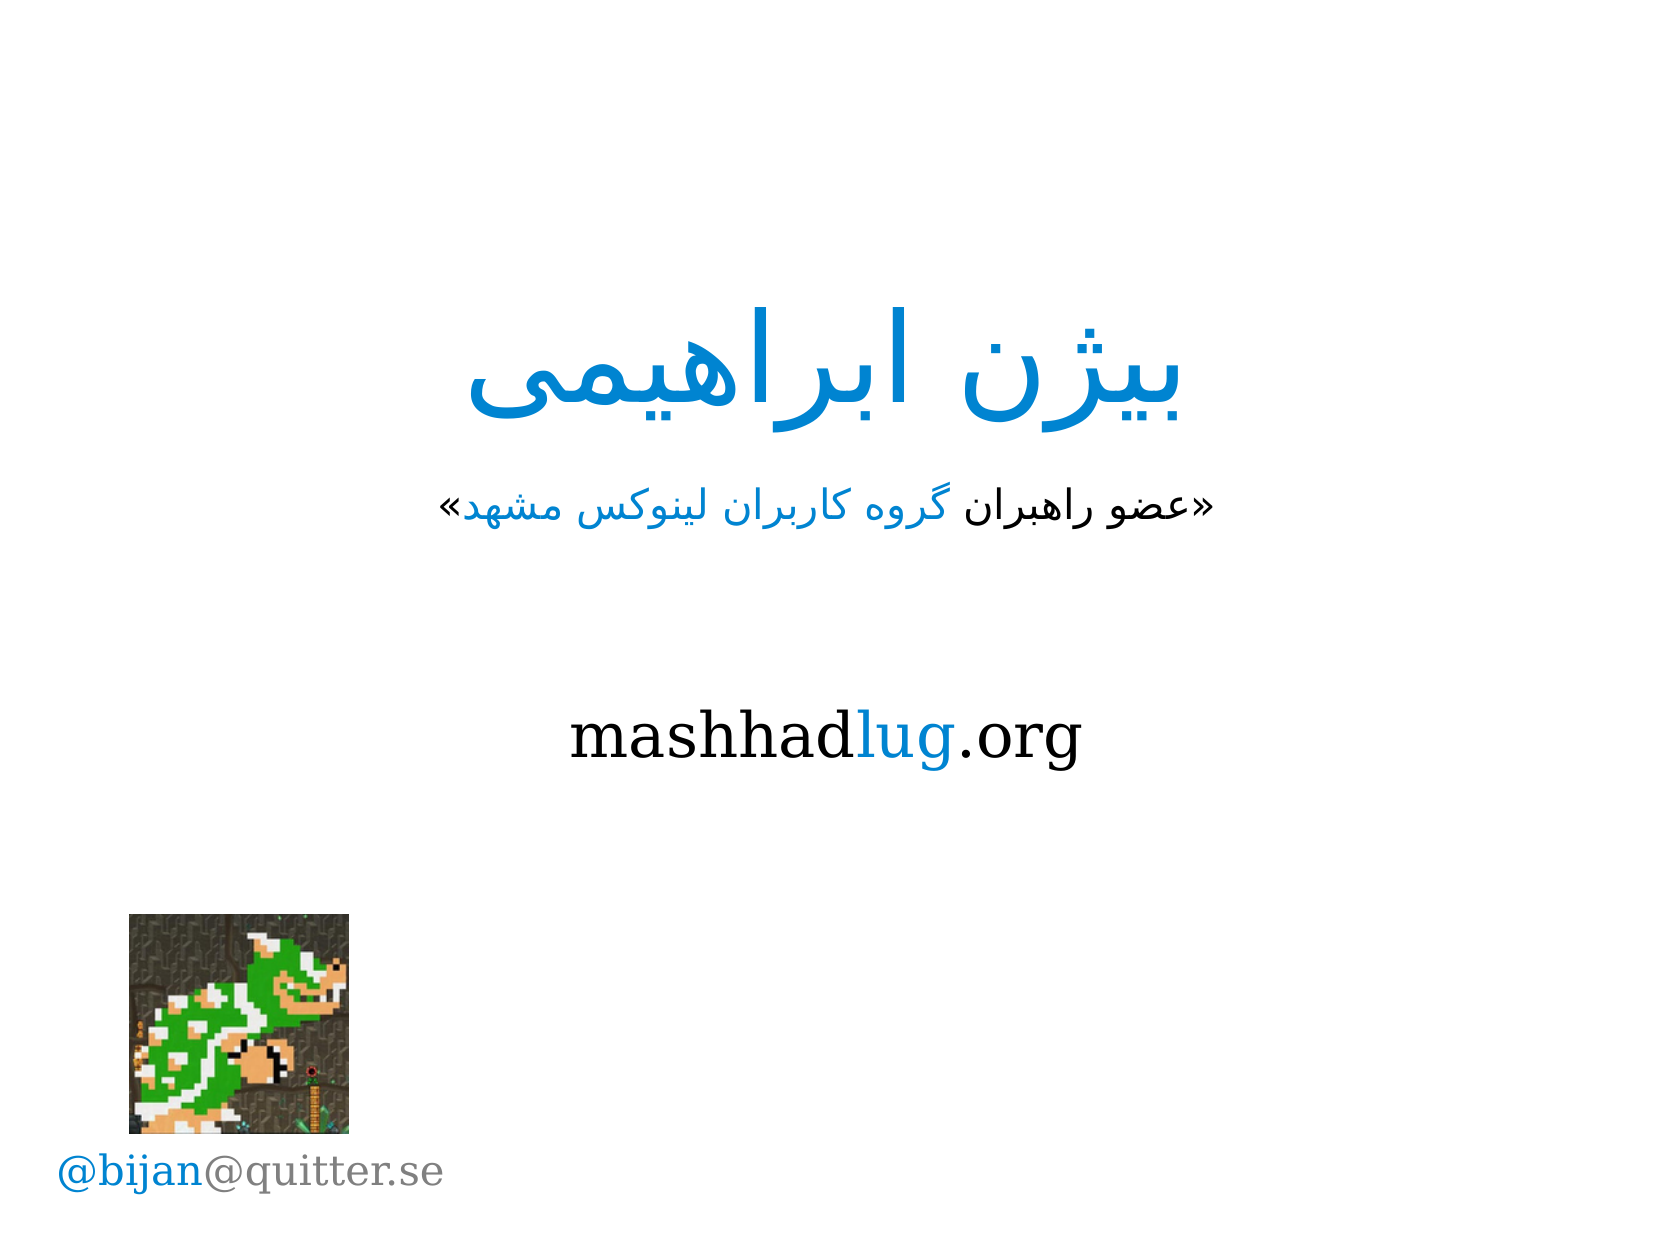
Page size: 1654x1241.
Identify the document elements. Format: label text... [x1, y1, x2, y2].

picture [129, 914, 349, 1134]
text_box @bijan@quitter.se [18, 1141, 484, 1200]
subtitle بیژن ابراهیمی «عضو راهبران گروه کاربران لینوکس مشهد» mashhadlug.org [82, 49, 1571, 1010]
